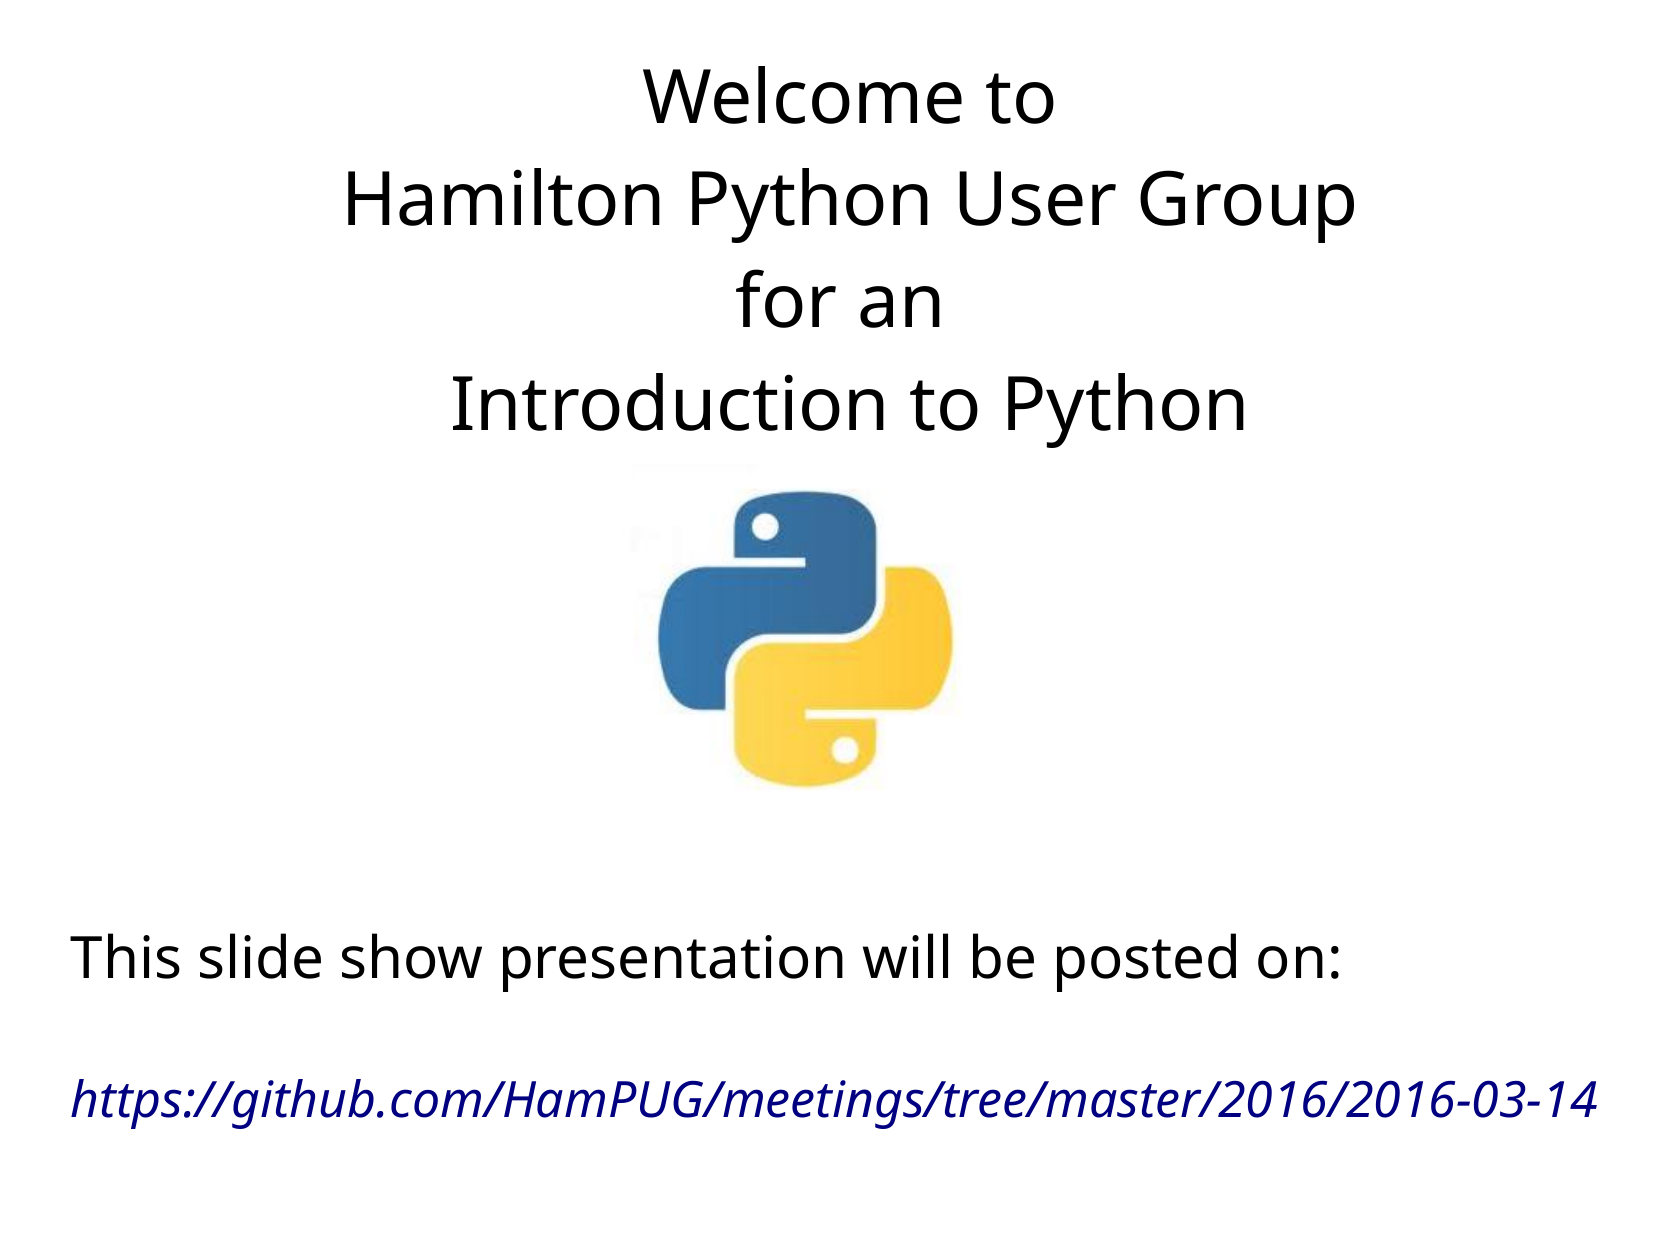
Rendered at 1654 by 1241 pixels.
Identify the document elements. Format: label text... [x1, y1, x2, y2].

title This slide show presentation will be posted on: https://github.com/HamPUG/meetings/tree/master/2016/2016-03-14 [70, 950, 1619, 1236]
picture [585, 464, 1028, 815]
title Welcome to Hamilton Python User Group for an Introduction to Python [106, 82, 1595, 413]
